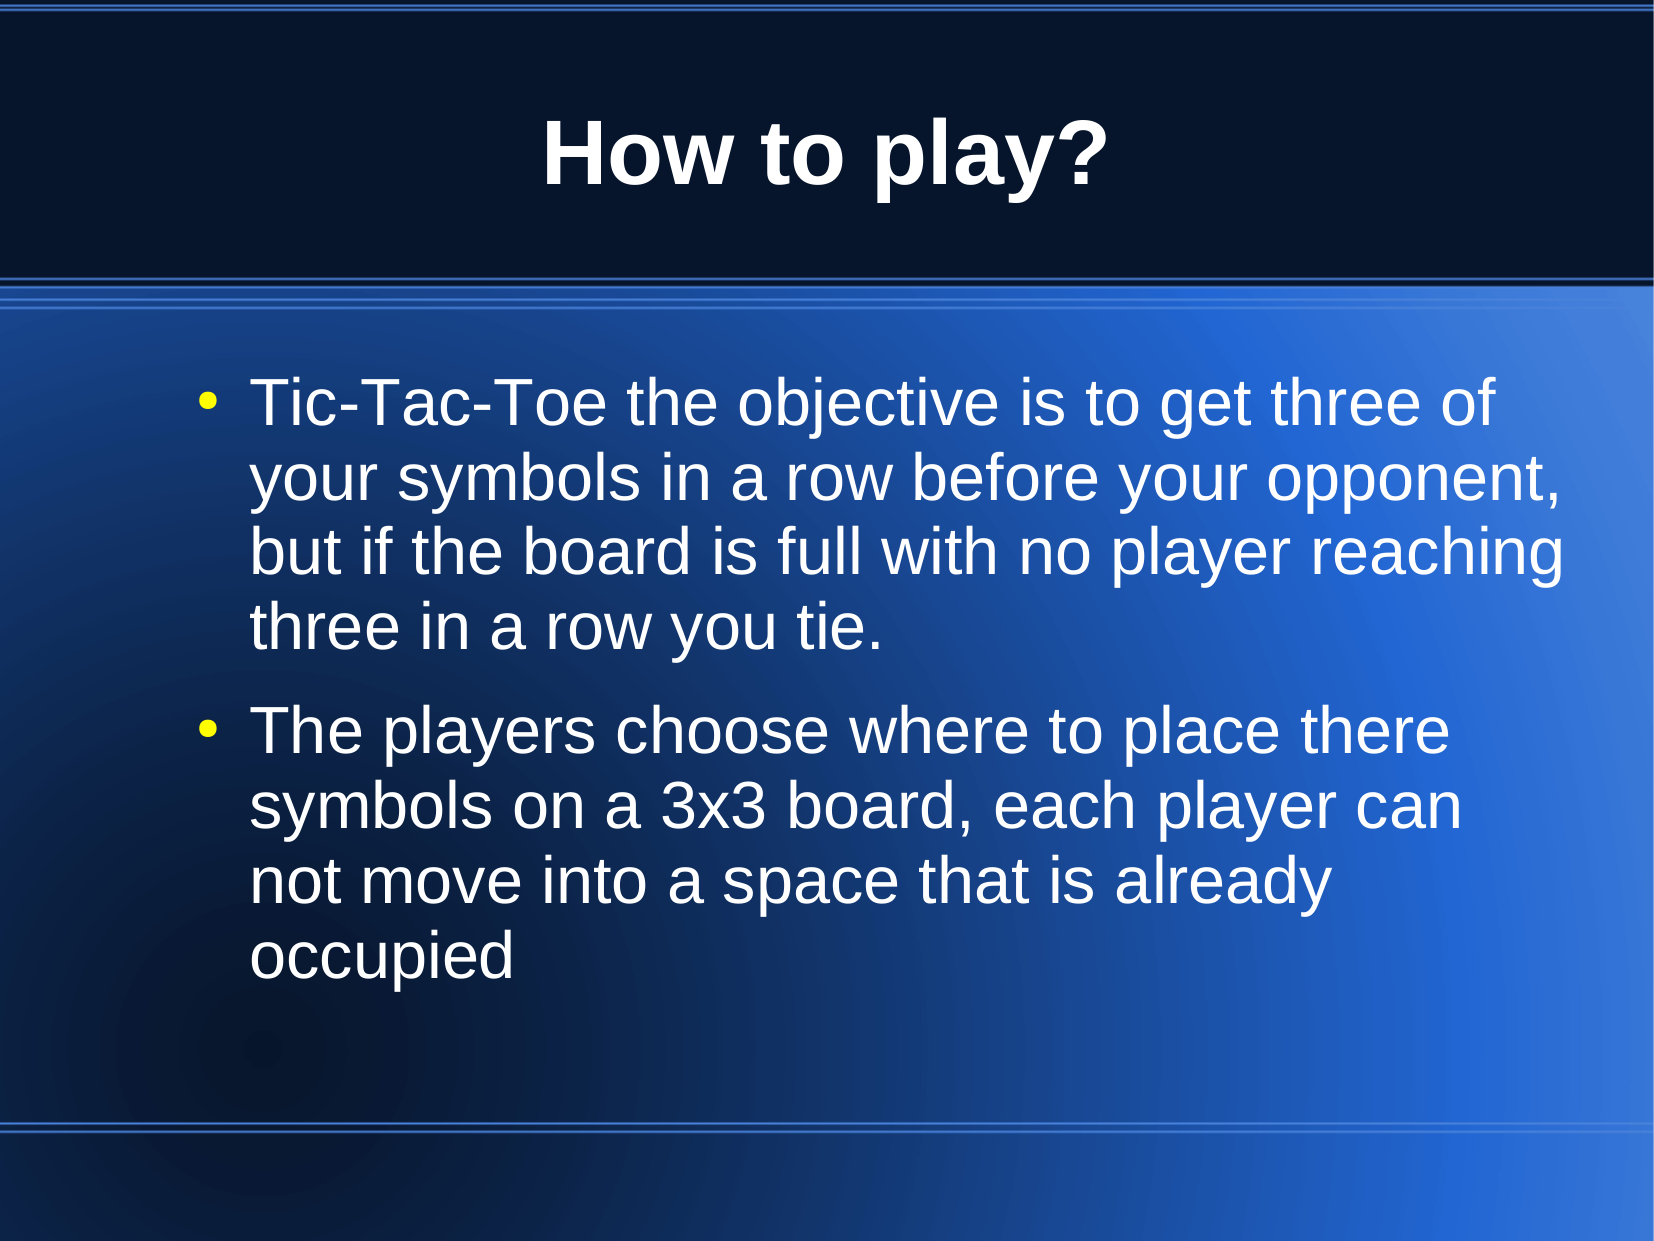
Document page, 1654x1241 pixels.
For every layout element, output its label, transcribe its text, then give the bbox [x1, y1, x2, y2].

list Tic-Tac-Toe the objective is to get three of your symbols in a row before your opponent, but if the board is full with no player reaching three in a row you tie. The players choose where to place there symbols on a 3x3 board, each player can not move into a space that is already occupied [178, 364, 1570, 1147]
title How to play? [82, 49, 1571, 257]
picture [0, 0, 1654, 1241]
